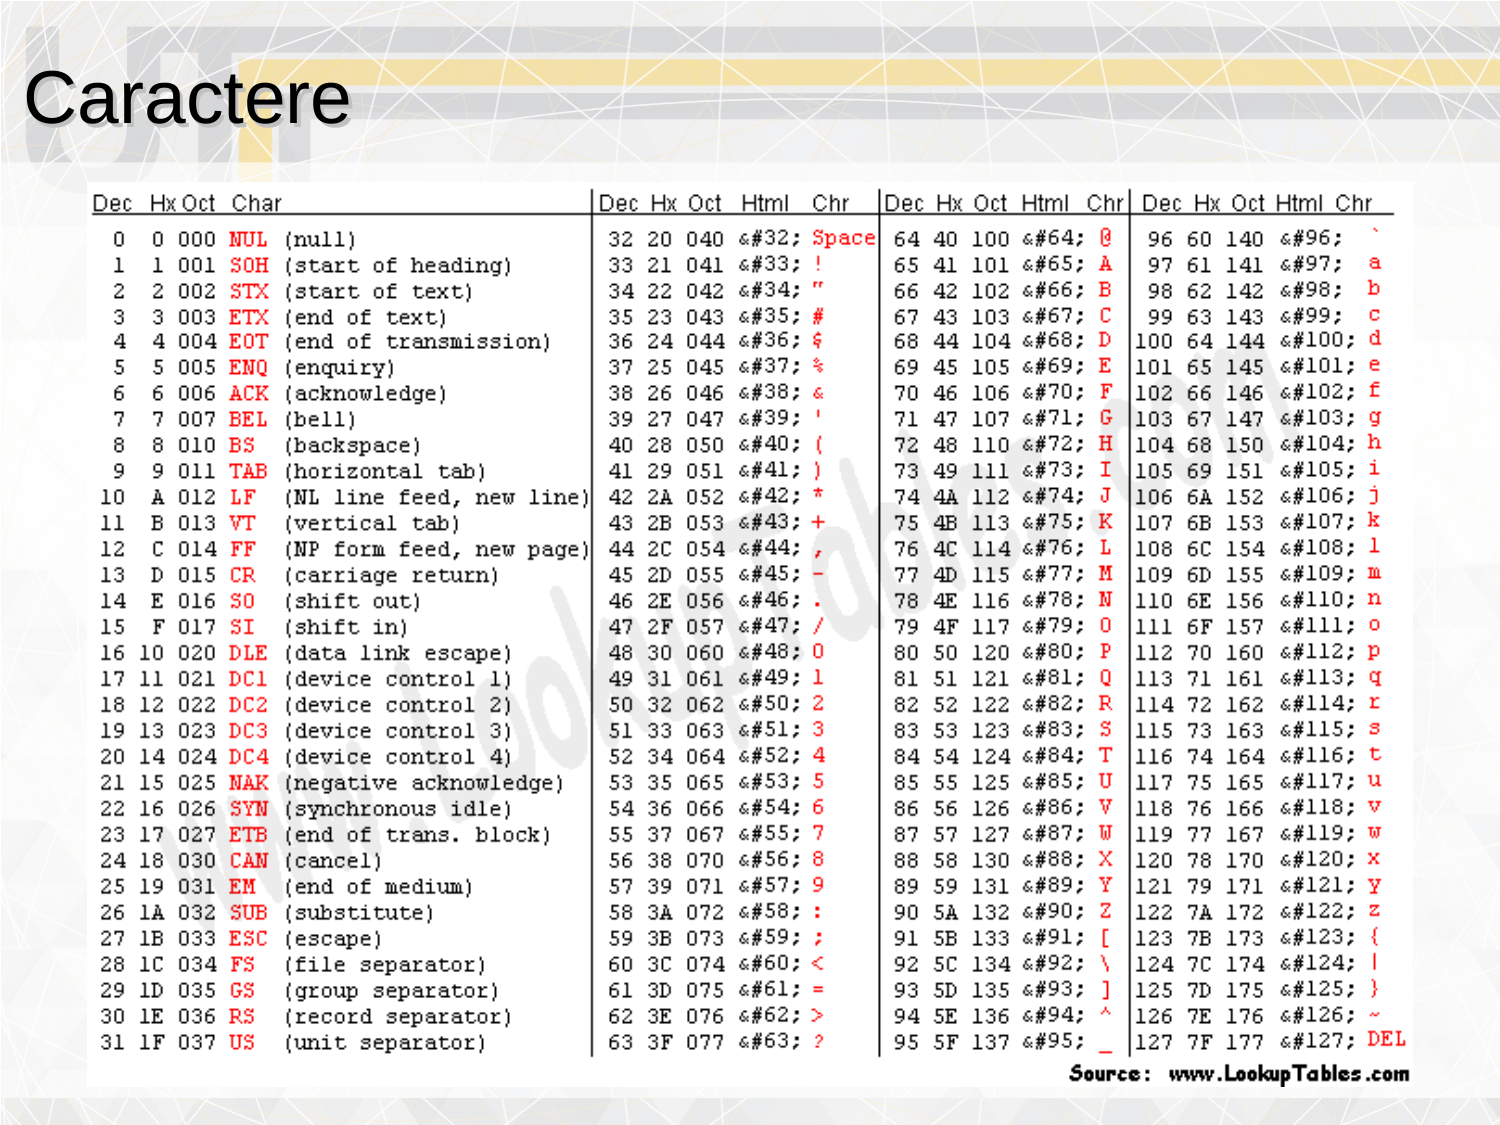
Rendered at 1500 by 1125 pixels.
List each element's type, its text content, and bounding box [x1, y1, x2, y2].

title Caractere [23, 18, 1489, 178]
picture [87, 182, 1413, 1087]
